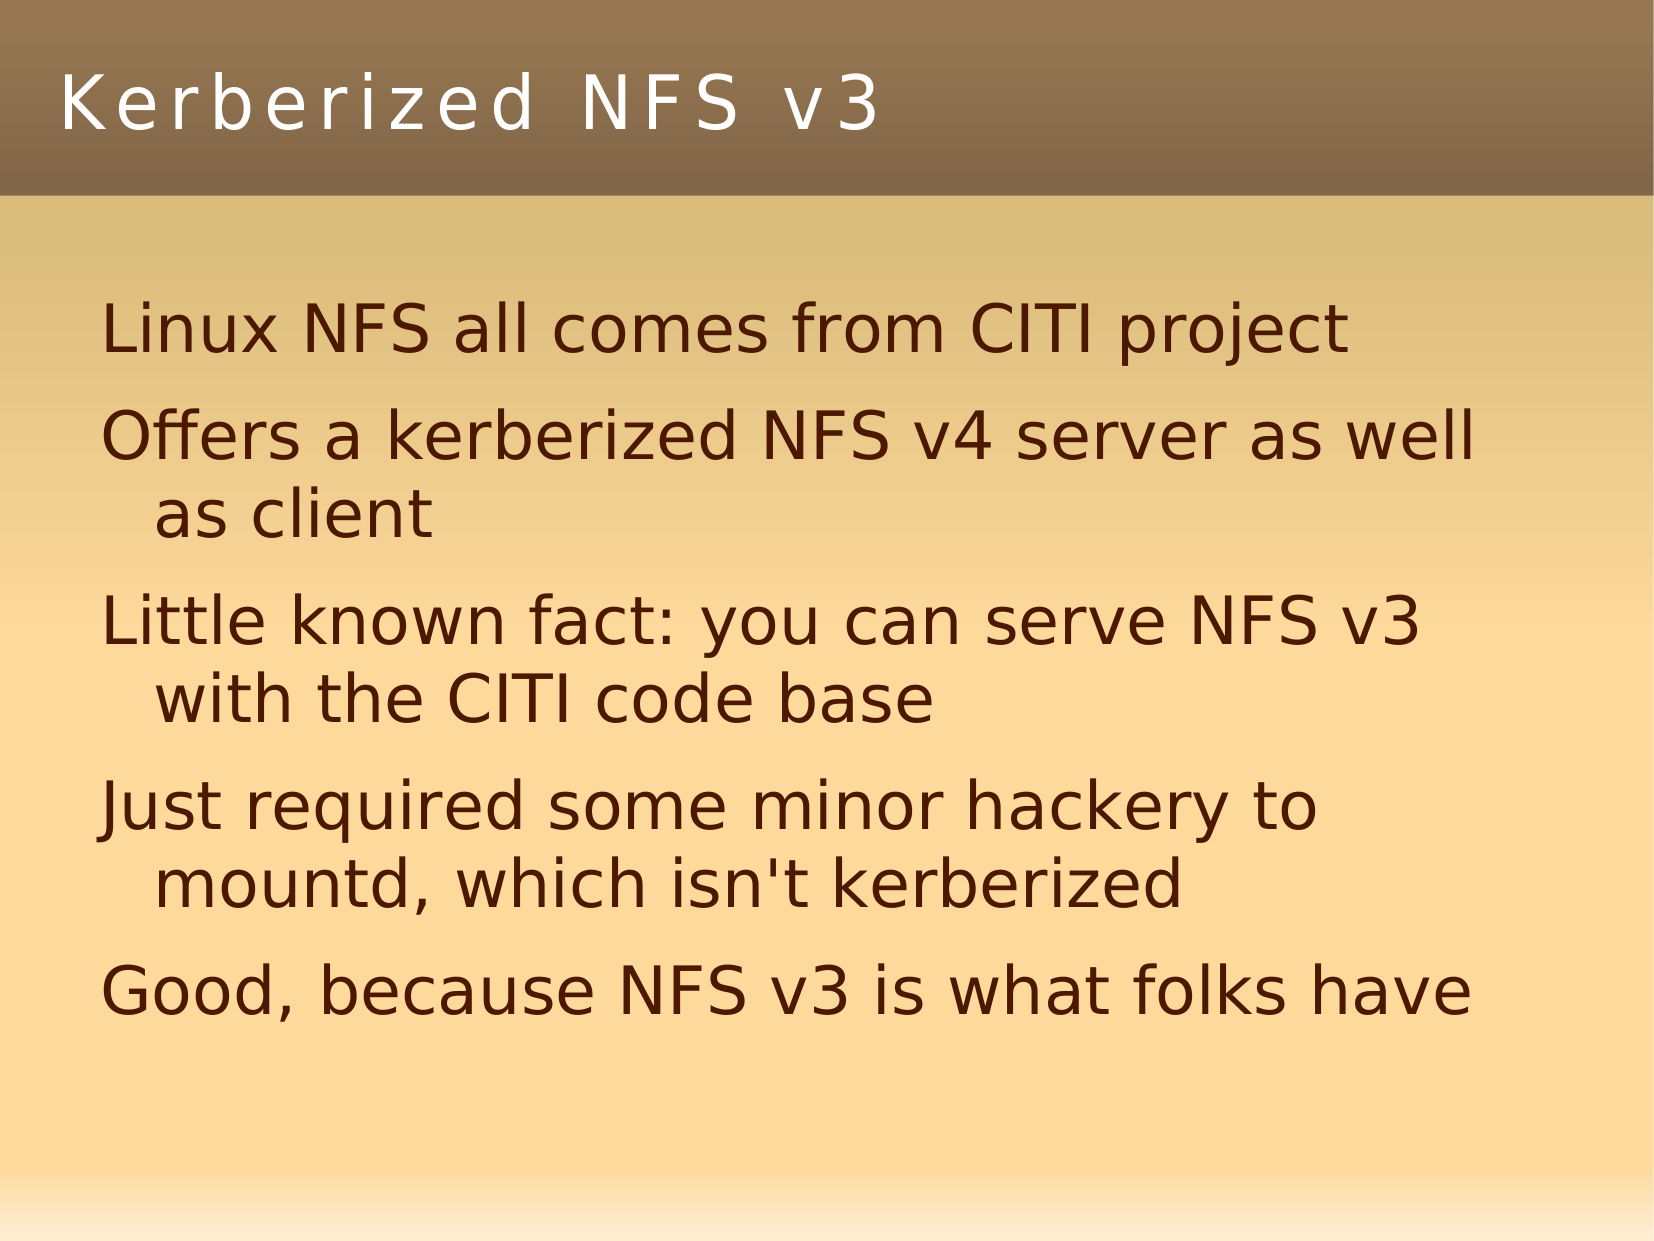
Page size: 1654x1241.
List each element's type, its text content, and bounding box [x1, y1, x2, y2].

list Linux NFS all comes from CITI project Offers a kerberized NFS v4 server as well as client Little known fact: you can serve NFS v3 with the CITI code base Just required some minor hackery to mountd, which isn't kerberized Good, because NFS v3 is what folks have [82, 290, 1571, 1109]
picture [0, 0, 1654, 1241]
title Kerberized NFS v3 [59, 29, 1595, 178]
